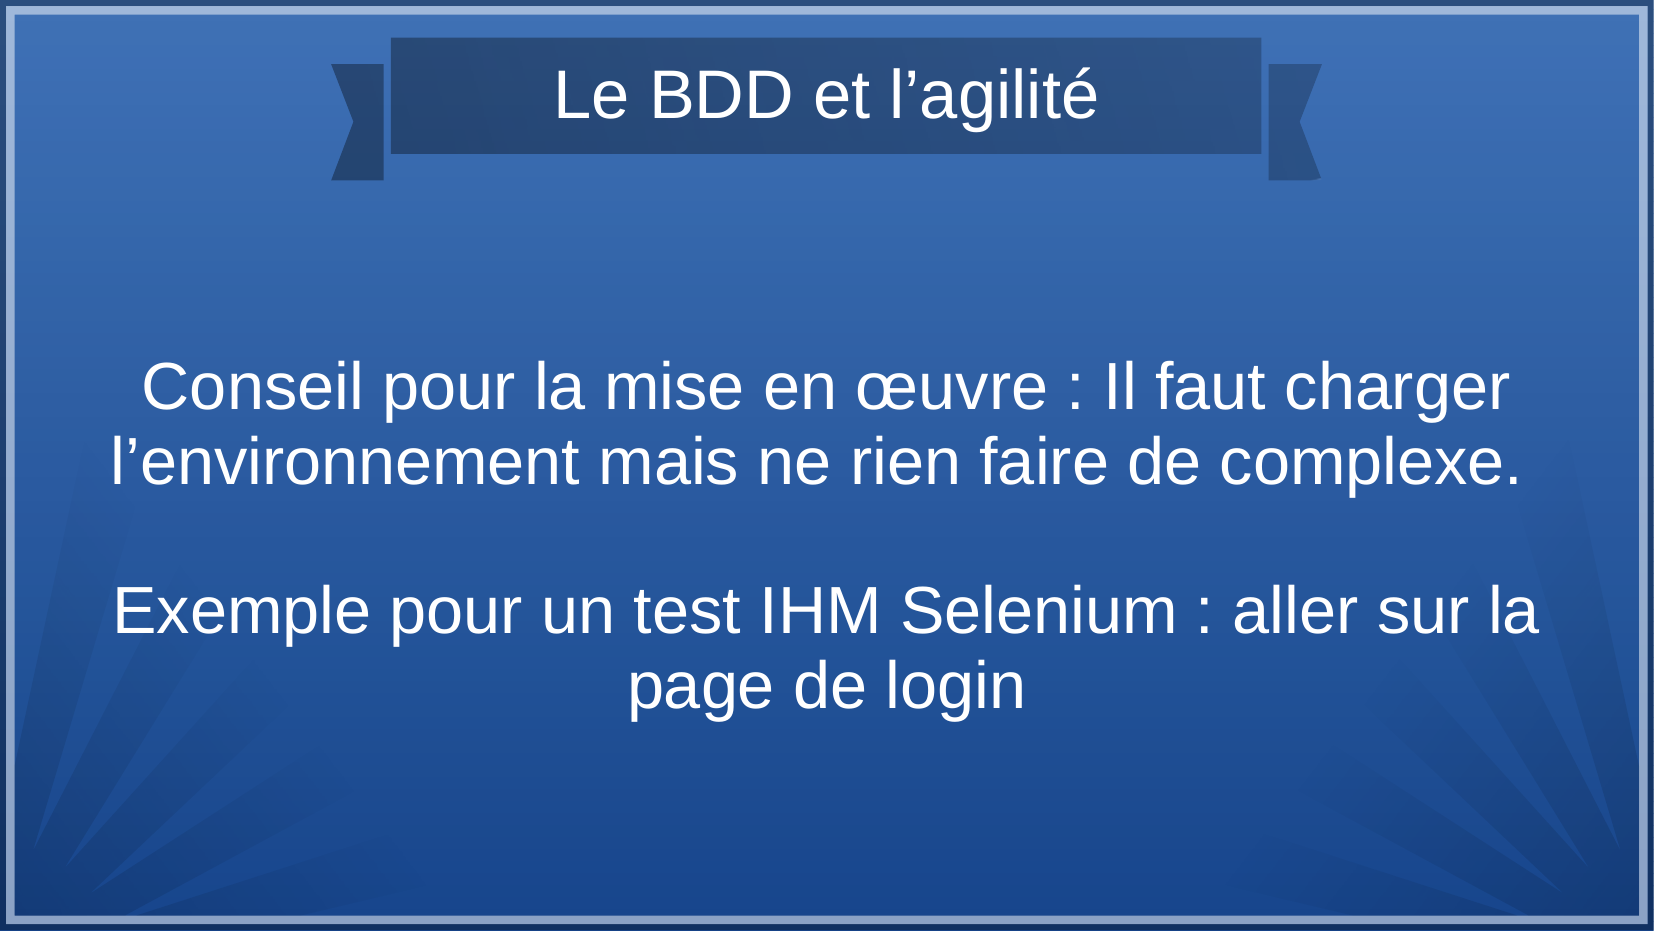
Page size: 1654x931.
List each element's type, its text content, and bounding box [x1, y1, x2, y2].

title Le BDD et l’agilité [389, 35, 1264, 154]
subtitle Conseil pour la mise en œuvre : Il faut charger l’environnement mais ne rien faire de complexe. Exemple pour un test IHM Selenium : aller sur la page de login [82, 224, 1571, 848]
